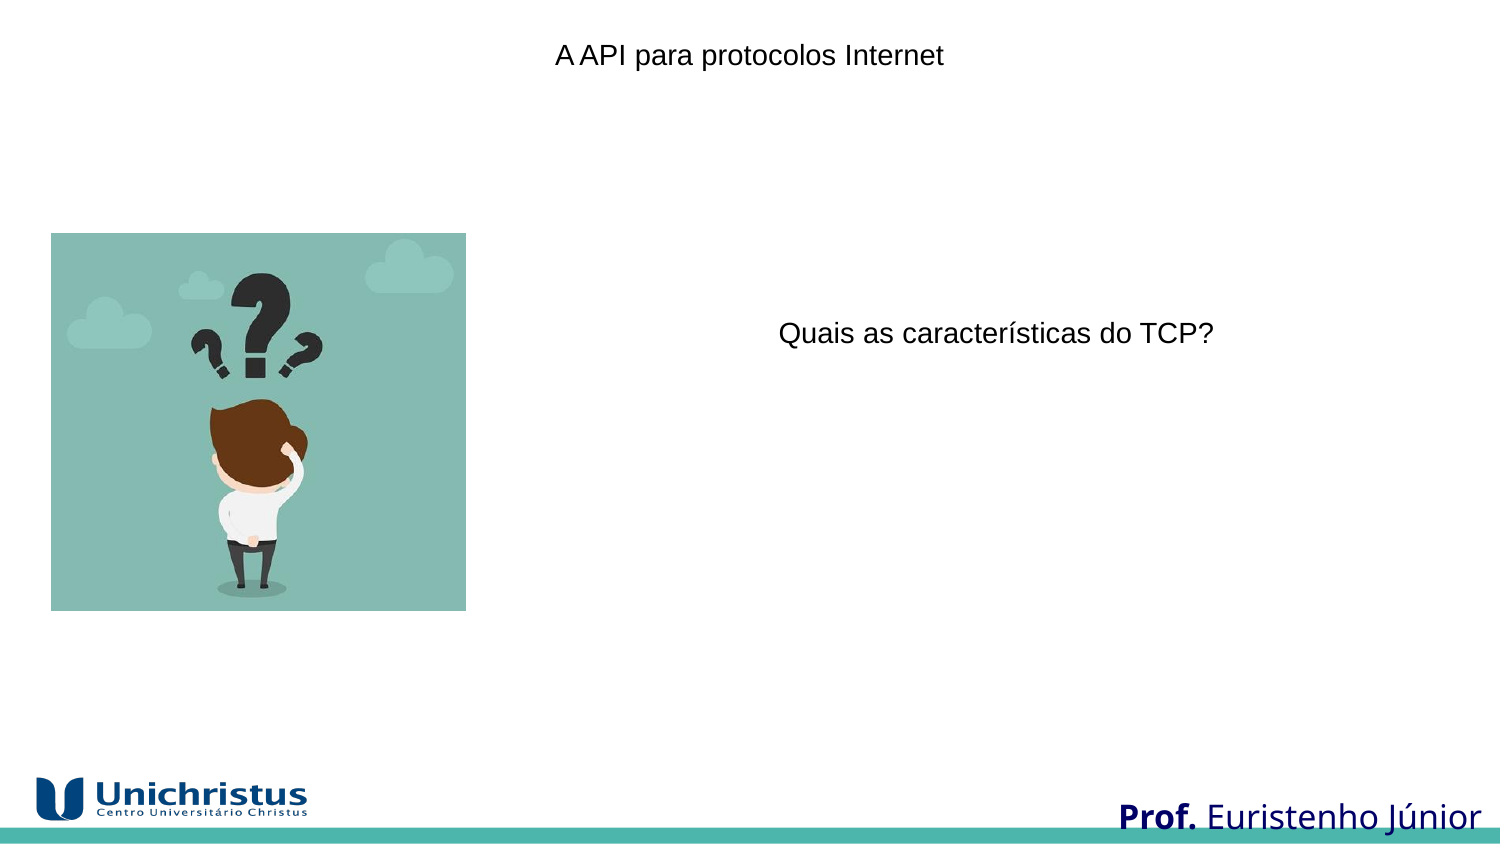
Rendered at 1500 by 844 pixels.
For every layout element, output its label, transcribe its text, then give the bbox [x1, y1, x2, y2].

list Quais as características do TCP? [544, 152, 1449, 750]
picture [51, 233, 466, 611]
title A API para protocolos Internet [51, 20, 1449, 137]
picture [32, 775, 311, 822]
